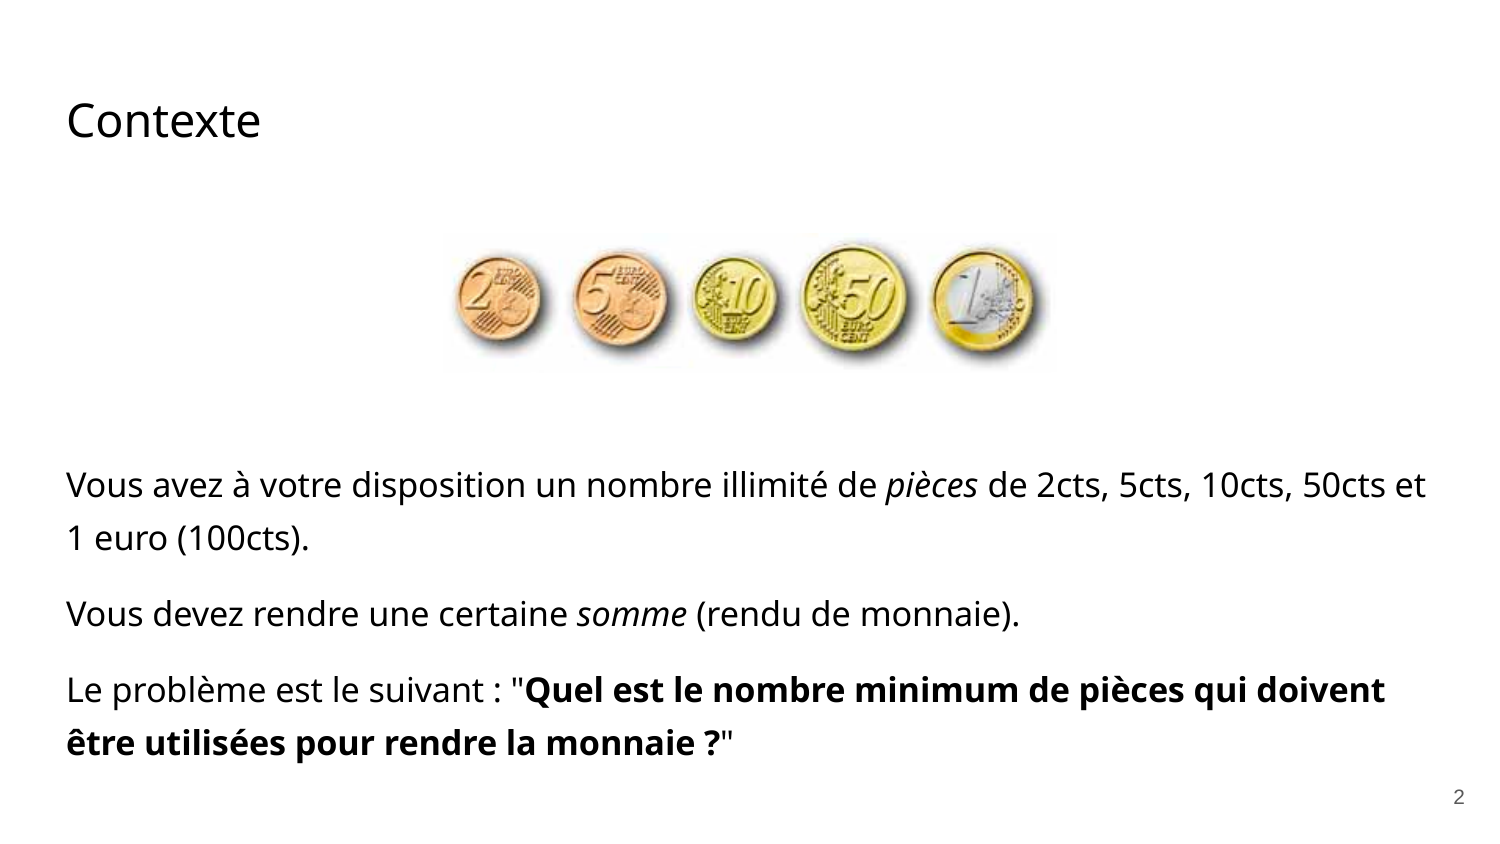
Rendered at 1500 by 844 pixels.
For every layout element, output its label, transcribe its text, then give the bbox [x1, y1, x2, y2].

title Contexte [51, 72, 1449, 167]
picture [443, 233, 1057, 373]
slide_number <numéro> [1389, 764, 1480, 830]
list Vous avez à votre disposition un nombre illimité de pièces de 2cts, 5cts, 10cts, 50cts et 1 euro (100cts). Vous devez rendre une certaine somme (rendu de monnaie). Le problème est le suivant : "Quel est le nombre minimum de pièces qui doivent être utilisées pour rendre la monnaie ?" [51, 439, 1449, 785]
